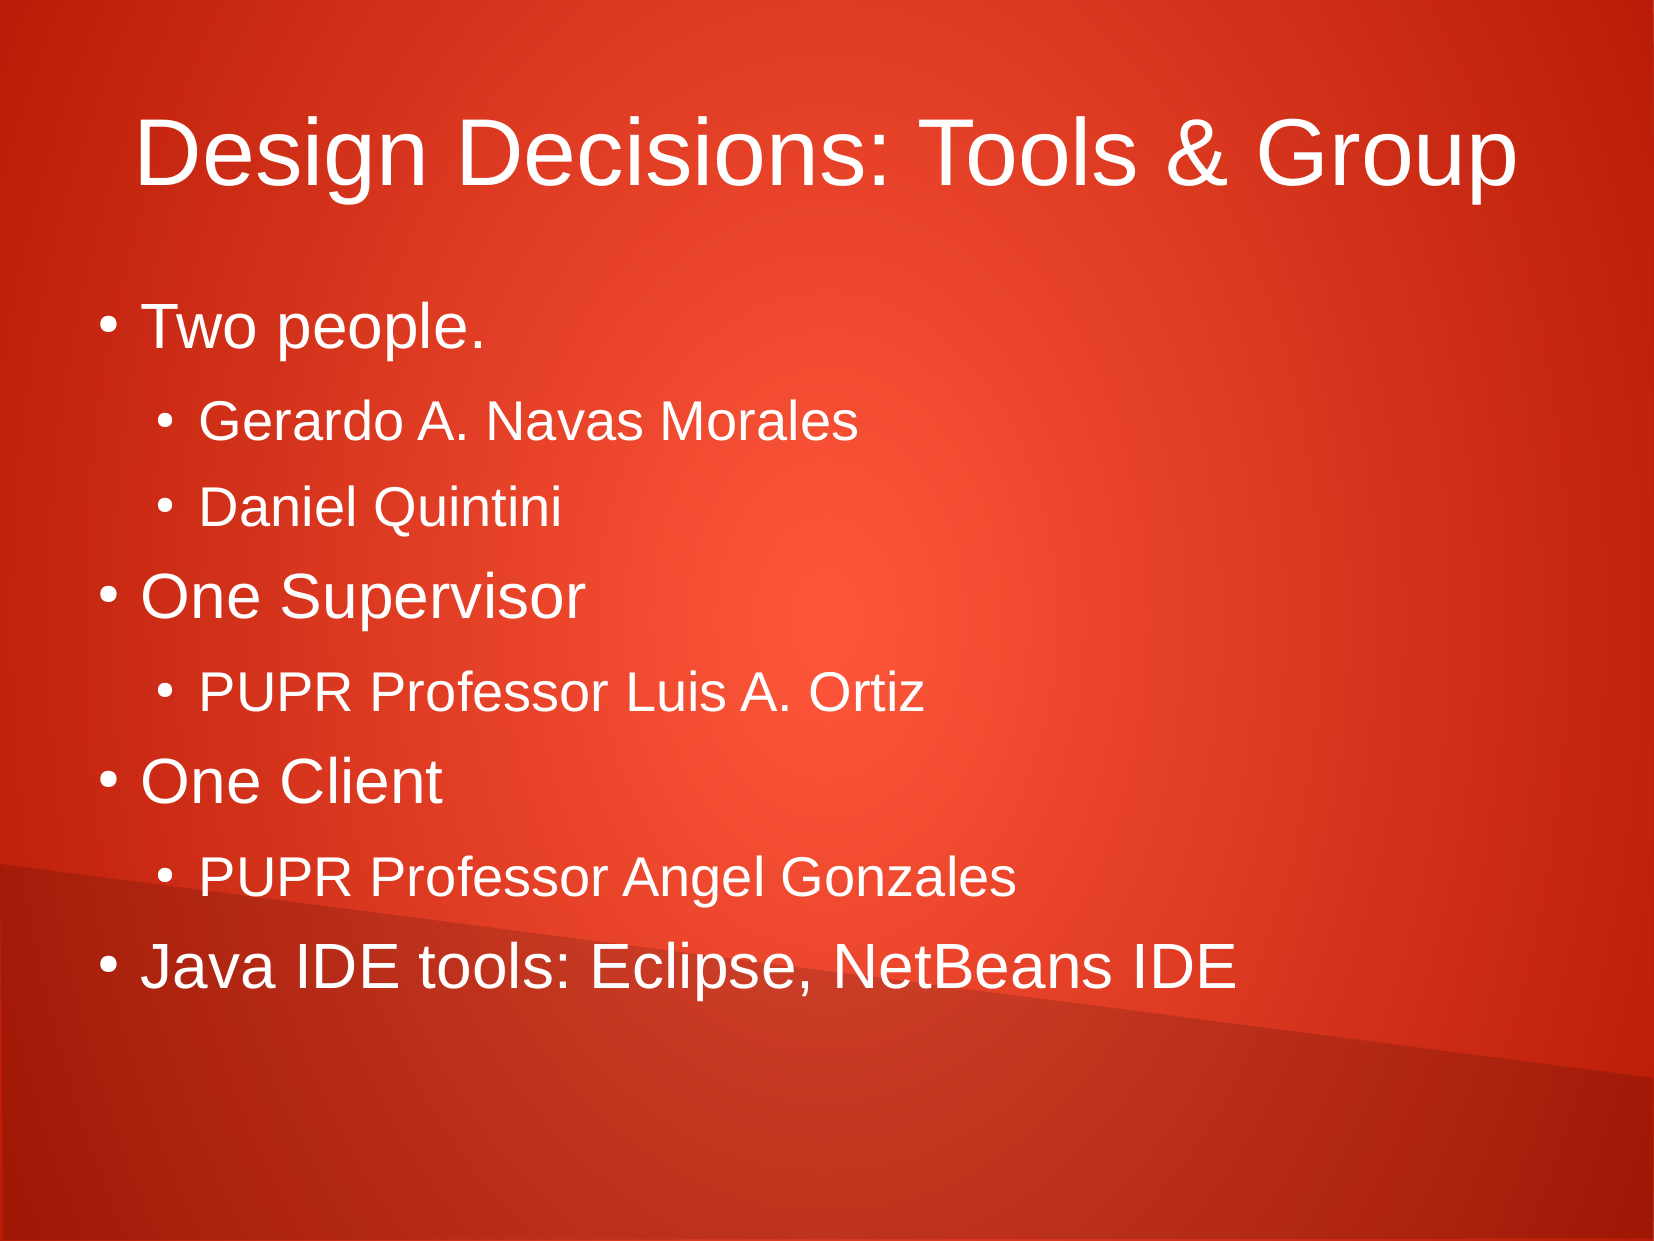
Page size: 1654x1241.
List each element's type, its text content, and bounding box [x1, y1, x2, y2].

list Two people. Gerardo A. Navas Morales Daniel Quintini One Supervisor PUPR Professor Luis A. Ortiz One Client PUPR Professor Angel Gonzales Java IDE tools: Eclipse, NetBeans IDE [82, 290, 1571, 1010]
title Design Decisions: Tools & Group [82, 49, 1571, 257]
